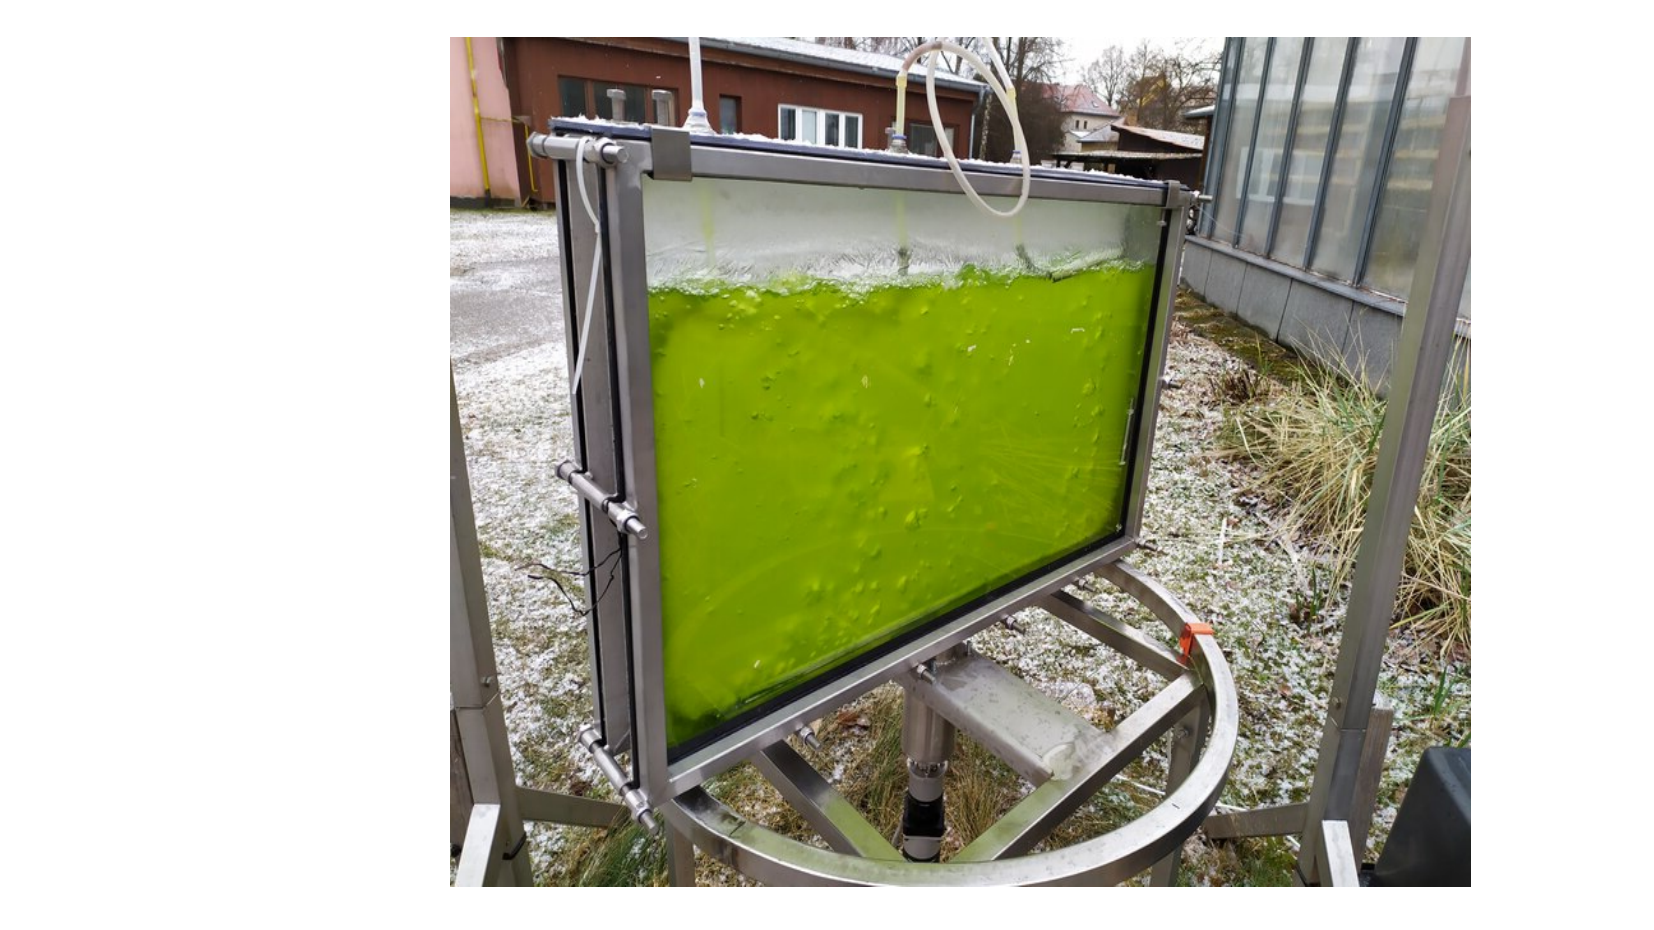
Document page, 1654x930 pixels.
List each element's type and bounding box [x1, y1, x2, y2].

picture [450, 37, 1471, 887]
